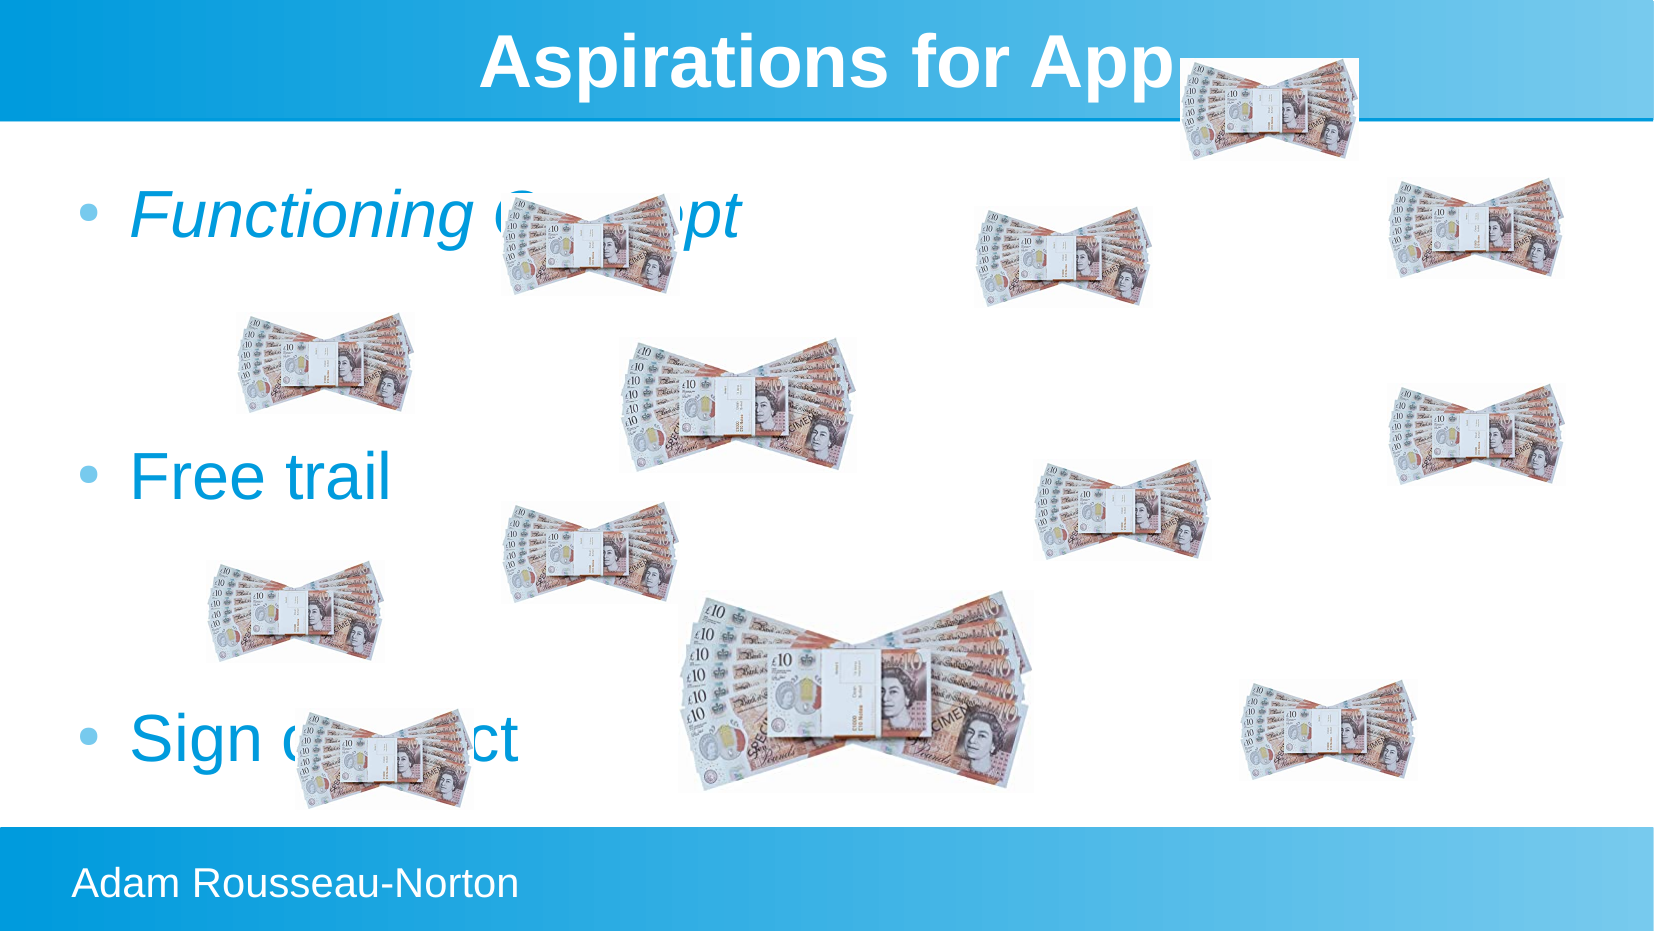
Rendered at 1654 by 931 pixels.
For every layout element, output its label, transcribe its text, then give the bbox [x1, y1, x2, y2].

picture [1180, 58, 1359, 161]
list Functioning Concept Free trail Sign contract [59, 177, 1595, 768]
picture [1239, 679, 1418, 781]
picture [236, 312, 415, 414]
picture [295, 708, 474, 810]
picture [974, 206, 1153, 308]
picture [206, 560, 385, 663]
title Aspirations for App [59, 4, 1595, 119]
picture [1387, 177, 1565, 279]
picture [619, 337, 857, 473]
picture [1033, 459, 1212, 562]
picture [501, 193, 680, 296]
text_box Adam Rousseau-Norton [56, 851, 825, 914]
picture [501, 501, 1034, 793]
picture [1387, 383, 1566, 486]
